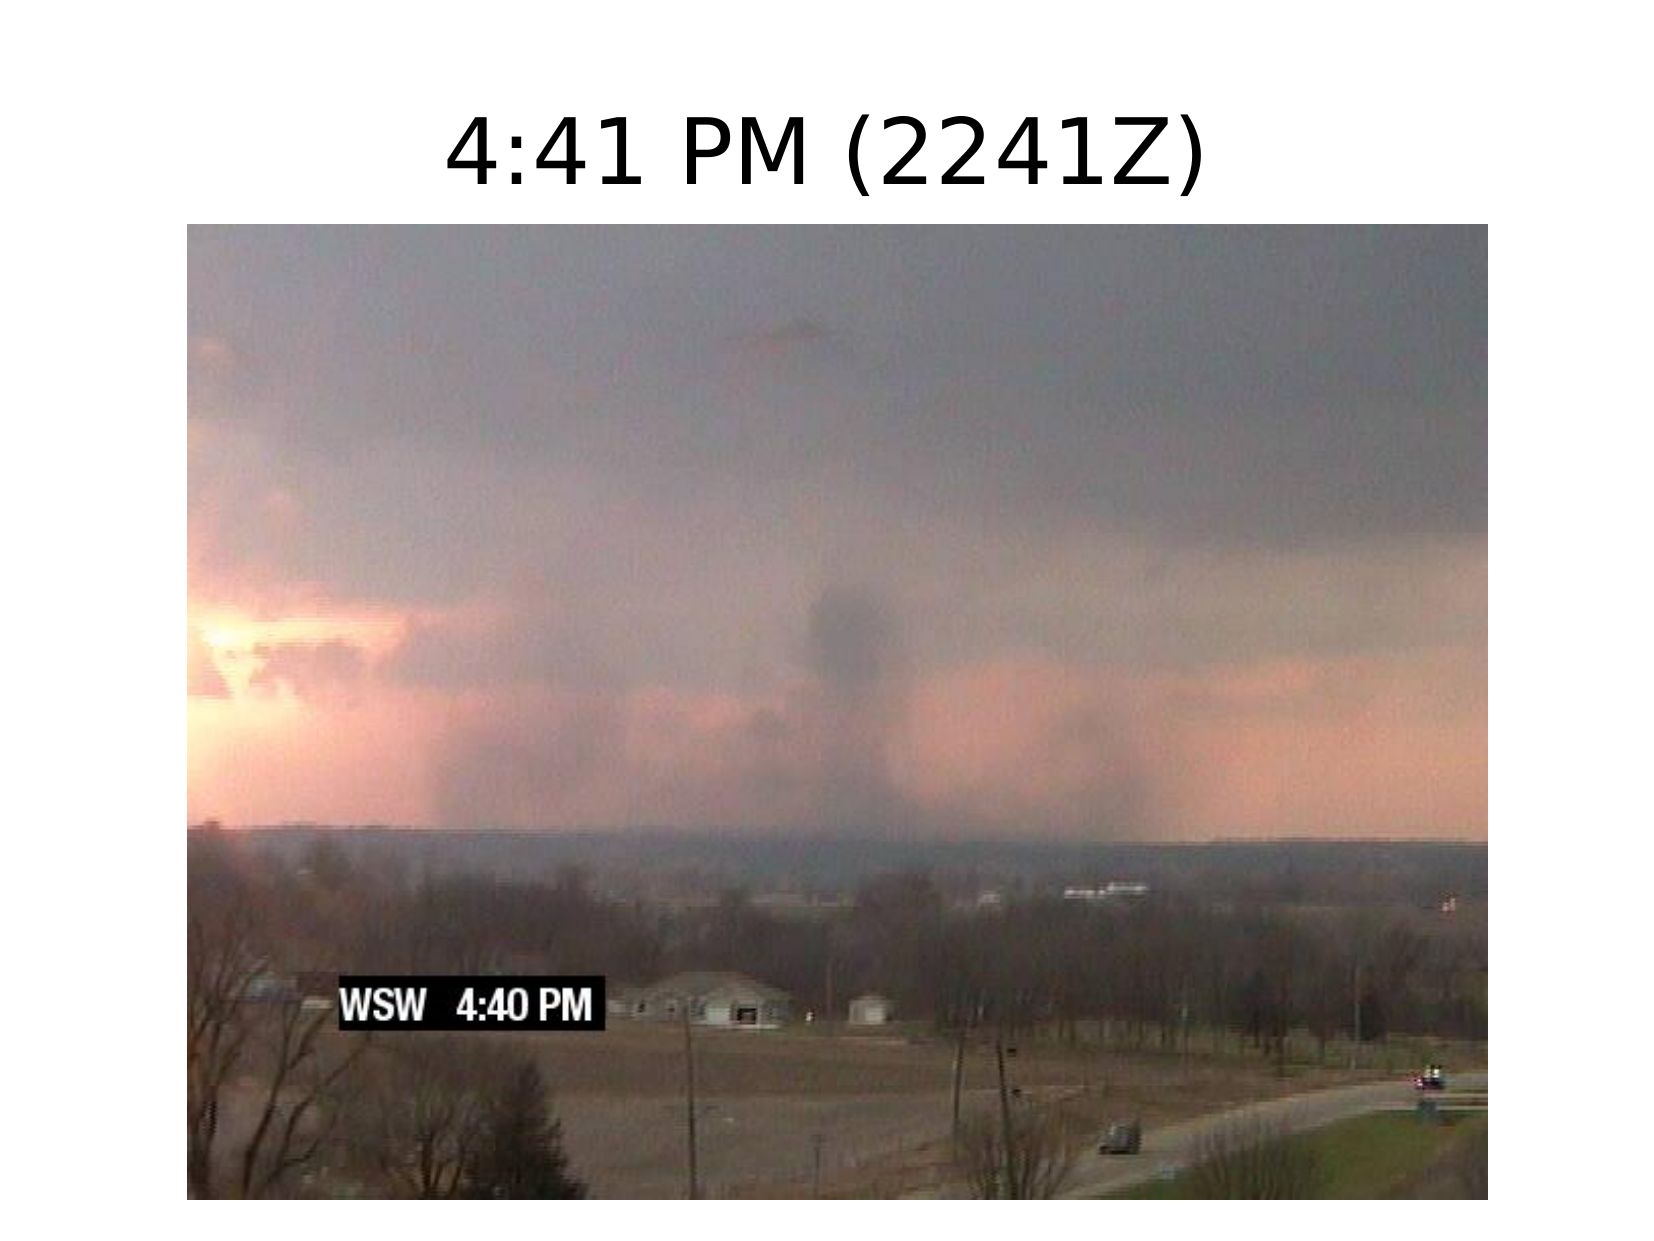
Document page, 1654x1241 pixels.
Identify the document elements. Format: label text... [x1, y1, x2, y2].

picture [187, 224, 1488, 1201]
title 4:41 PM (2241Z) [82, 49, 1571, 257]
